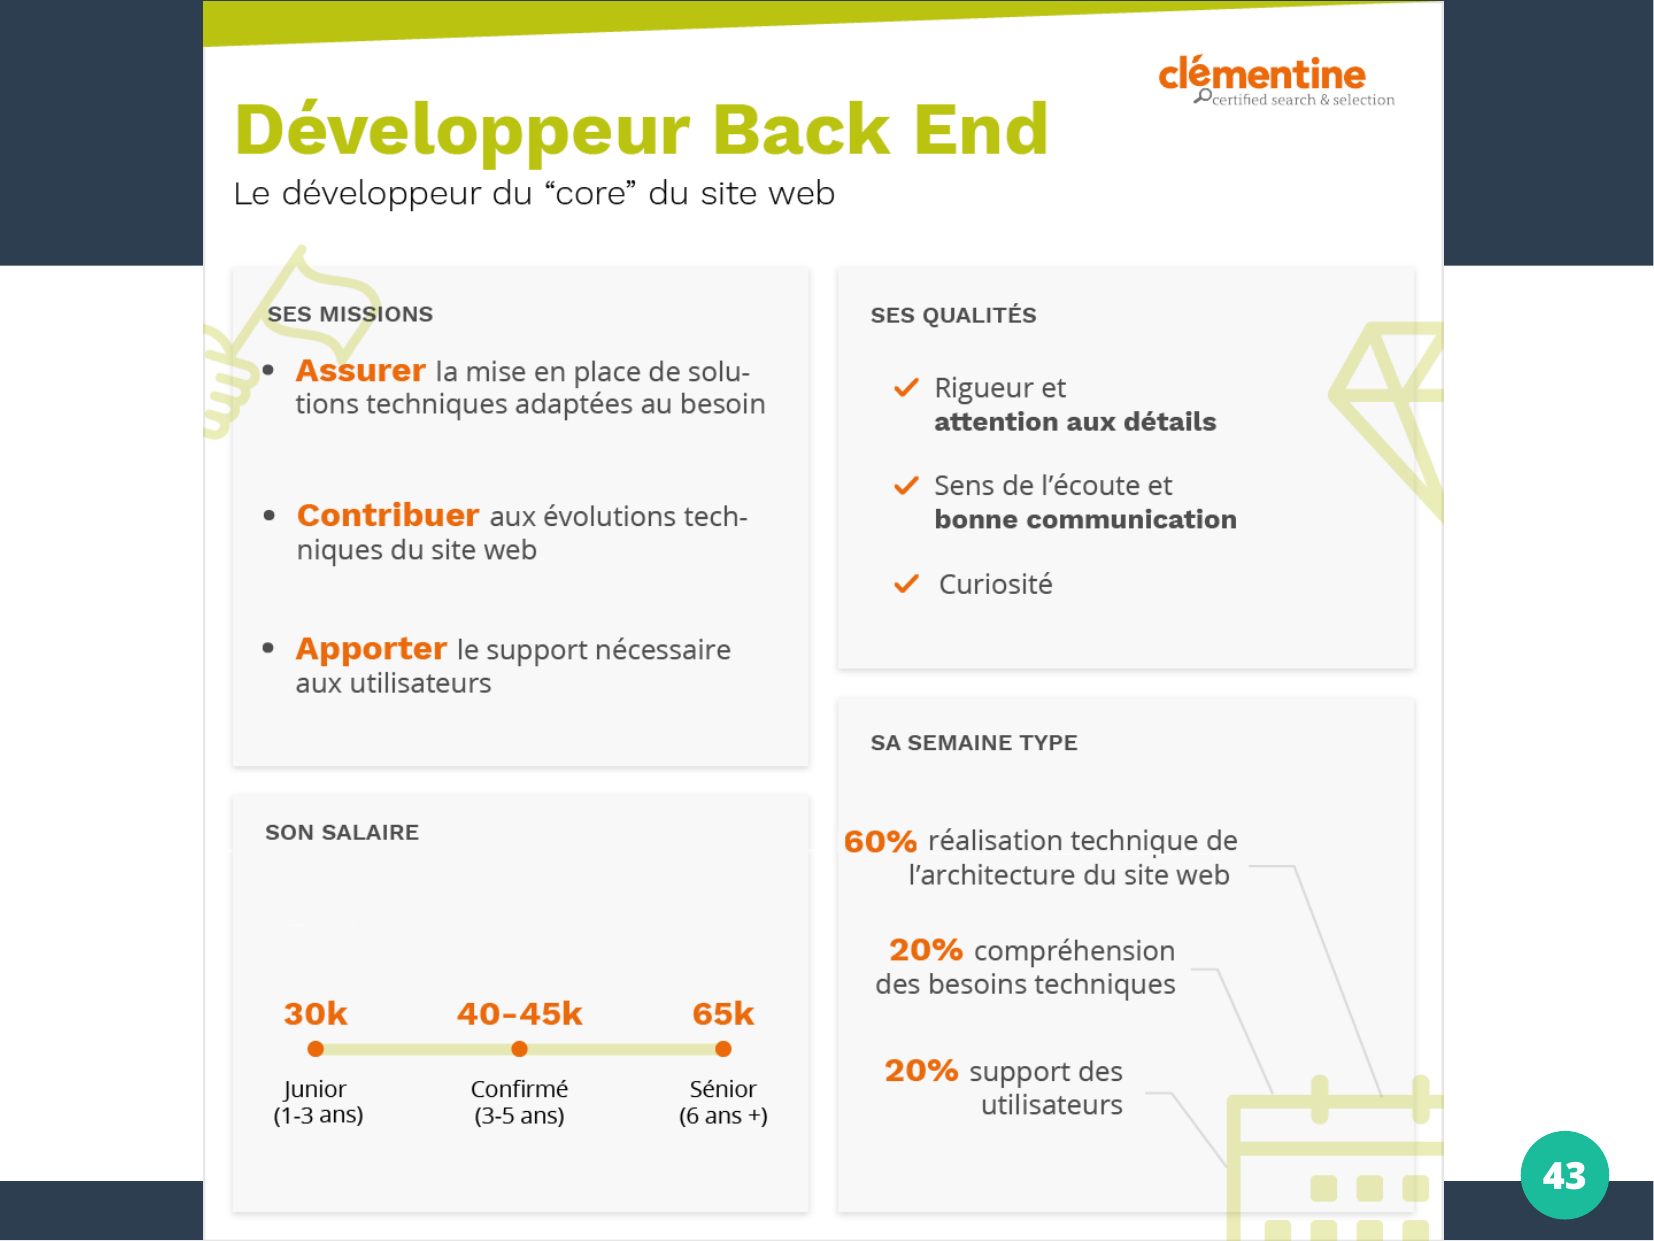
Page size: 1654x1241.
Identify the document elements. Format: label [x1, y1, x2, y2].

picture [203, 1, 1444, 1241]
